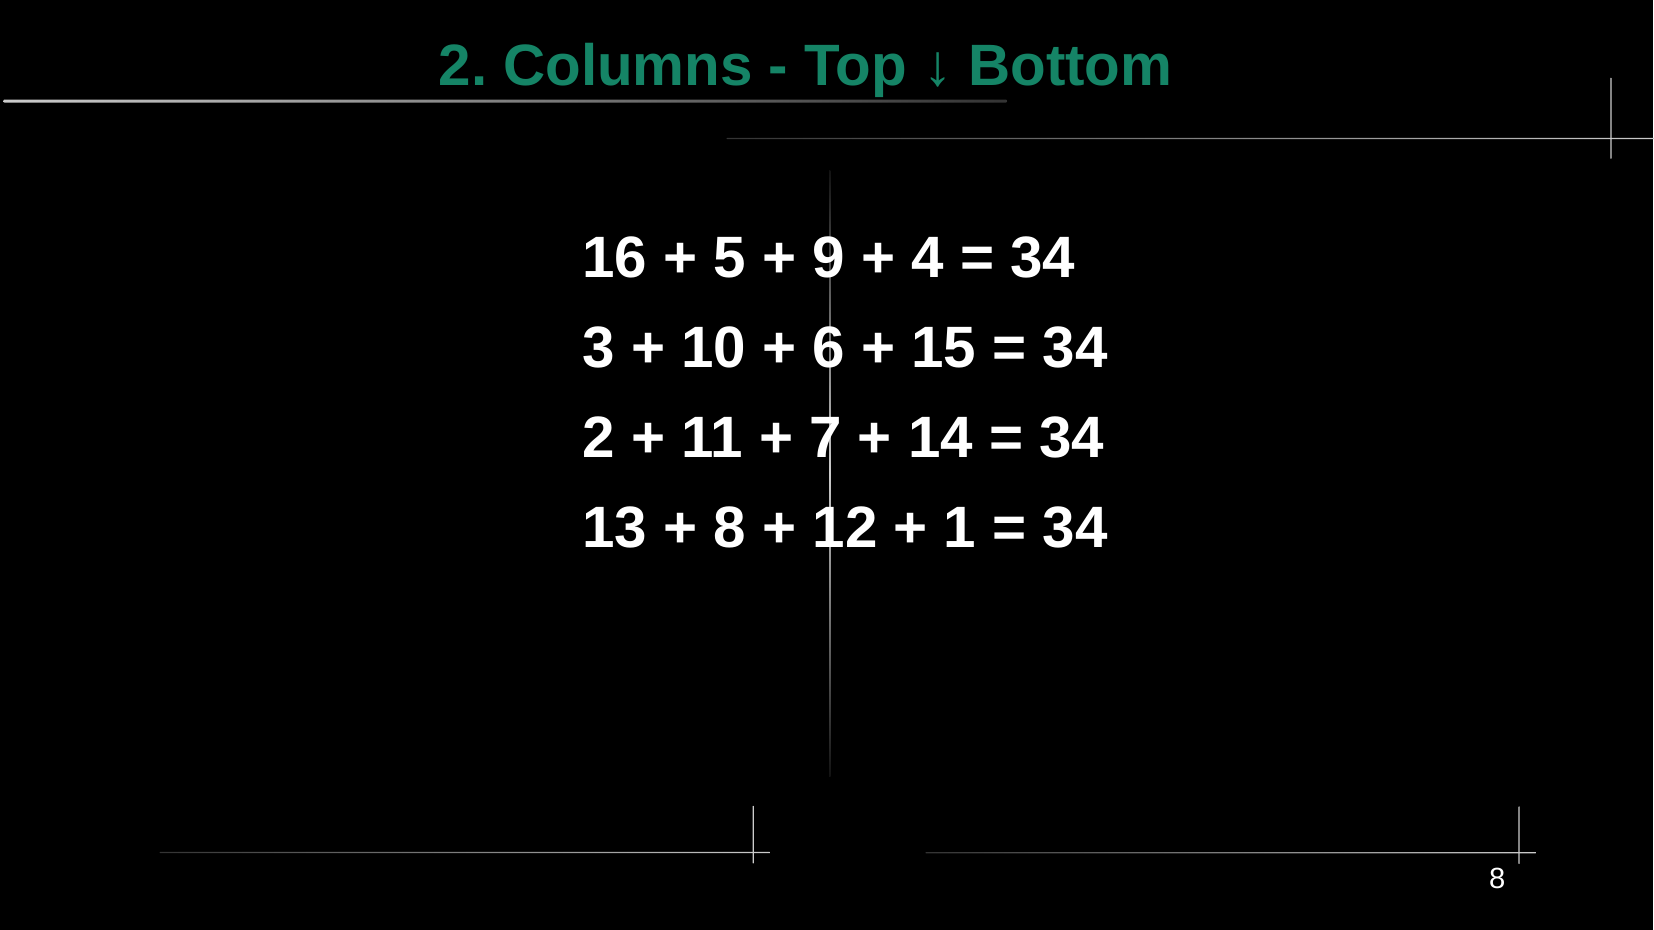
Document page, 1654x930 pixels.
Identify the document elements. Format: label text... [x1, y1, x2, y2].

list 16 + 5 + 9 + 4 = 34 3 + 10 + 6 + 15 = 34 2 + 11 + 7 + 14 = 34 13 + 8 + 12 + 1 = 34 [511, 225, 1238, 765]
title 2. Columns - Top ↓ Bottom [23, 11, 1588, 119]
